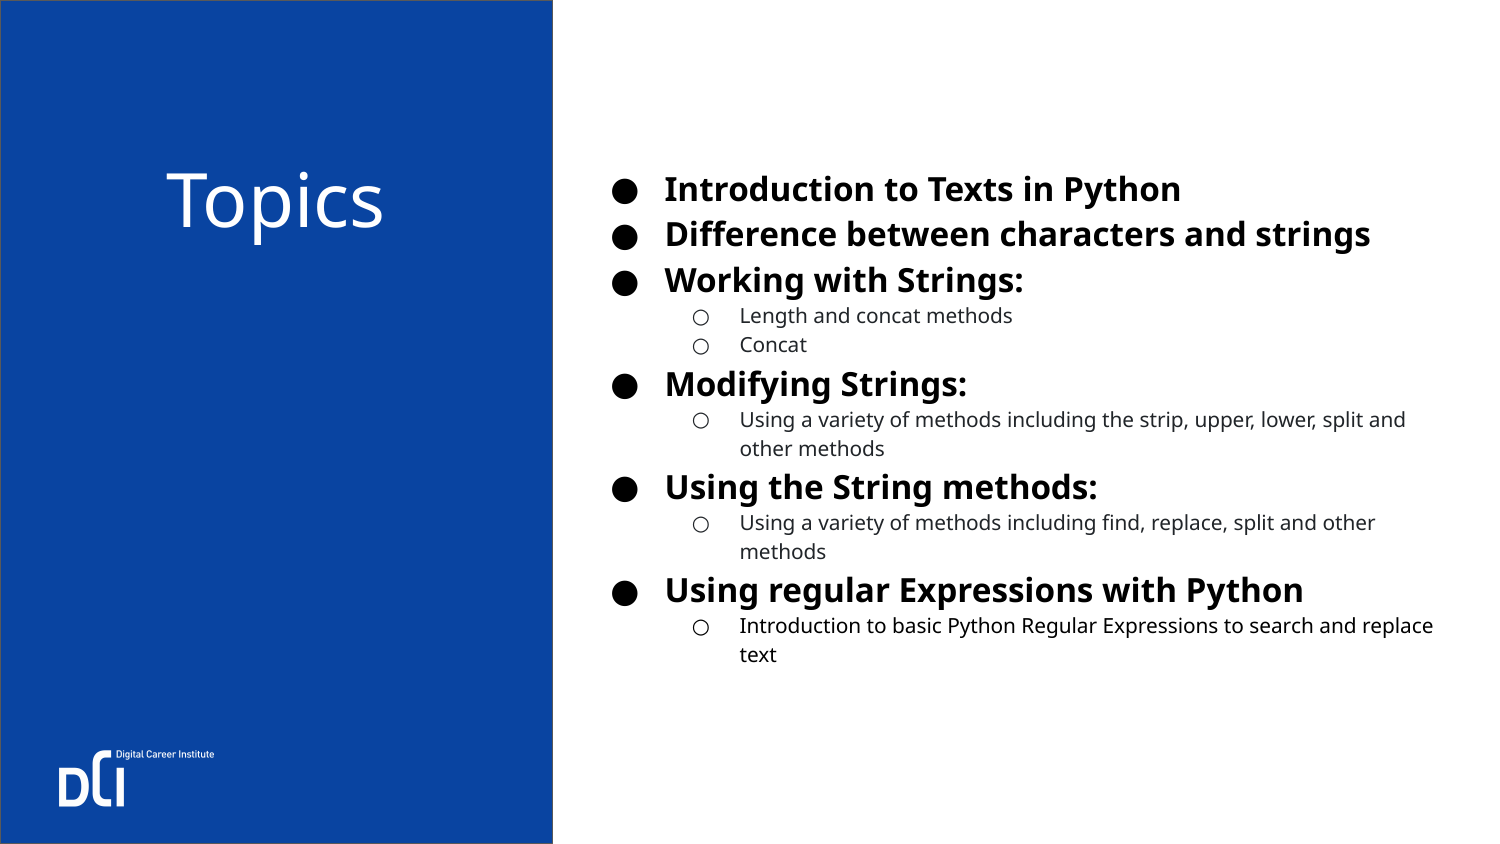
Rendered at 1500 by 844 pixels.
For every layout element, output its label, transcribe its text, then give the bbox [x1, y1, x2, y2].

picture [49, 737, 220, 817]
text_box Introduction to Texts in Python Difference between characters and strings Working with Strings: Length and concat methods Concat Modifying Strings: Using a variety of methods including the strip, upper, lower, split and other methods Using the String methods: Using a variety of methods including find, replace, split and other methods Using regular Expressions with Python Introduction to basic Python Regular Expressions to search and replace text [574, 146, 1479, 748]
text_box [0, 0, 553, 844]
text_box Topics [47, 123, 505, 650]
